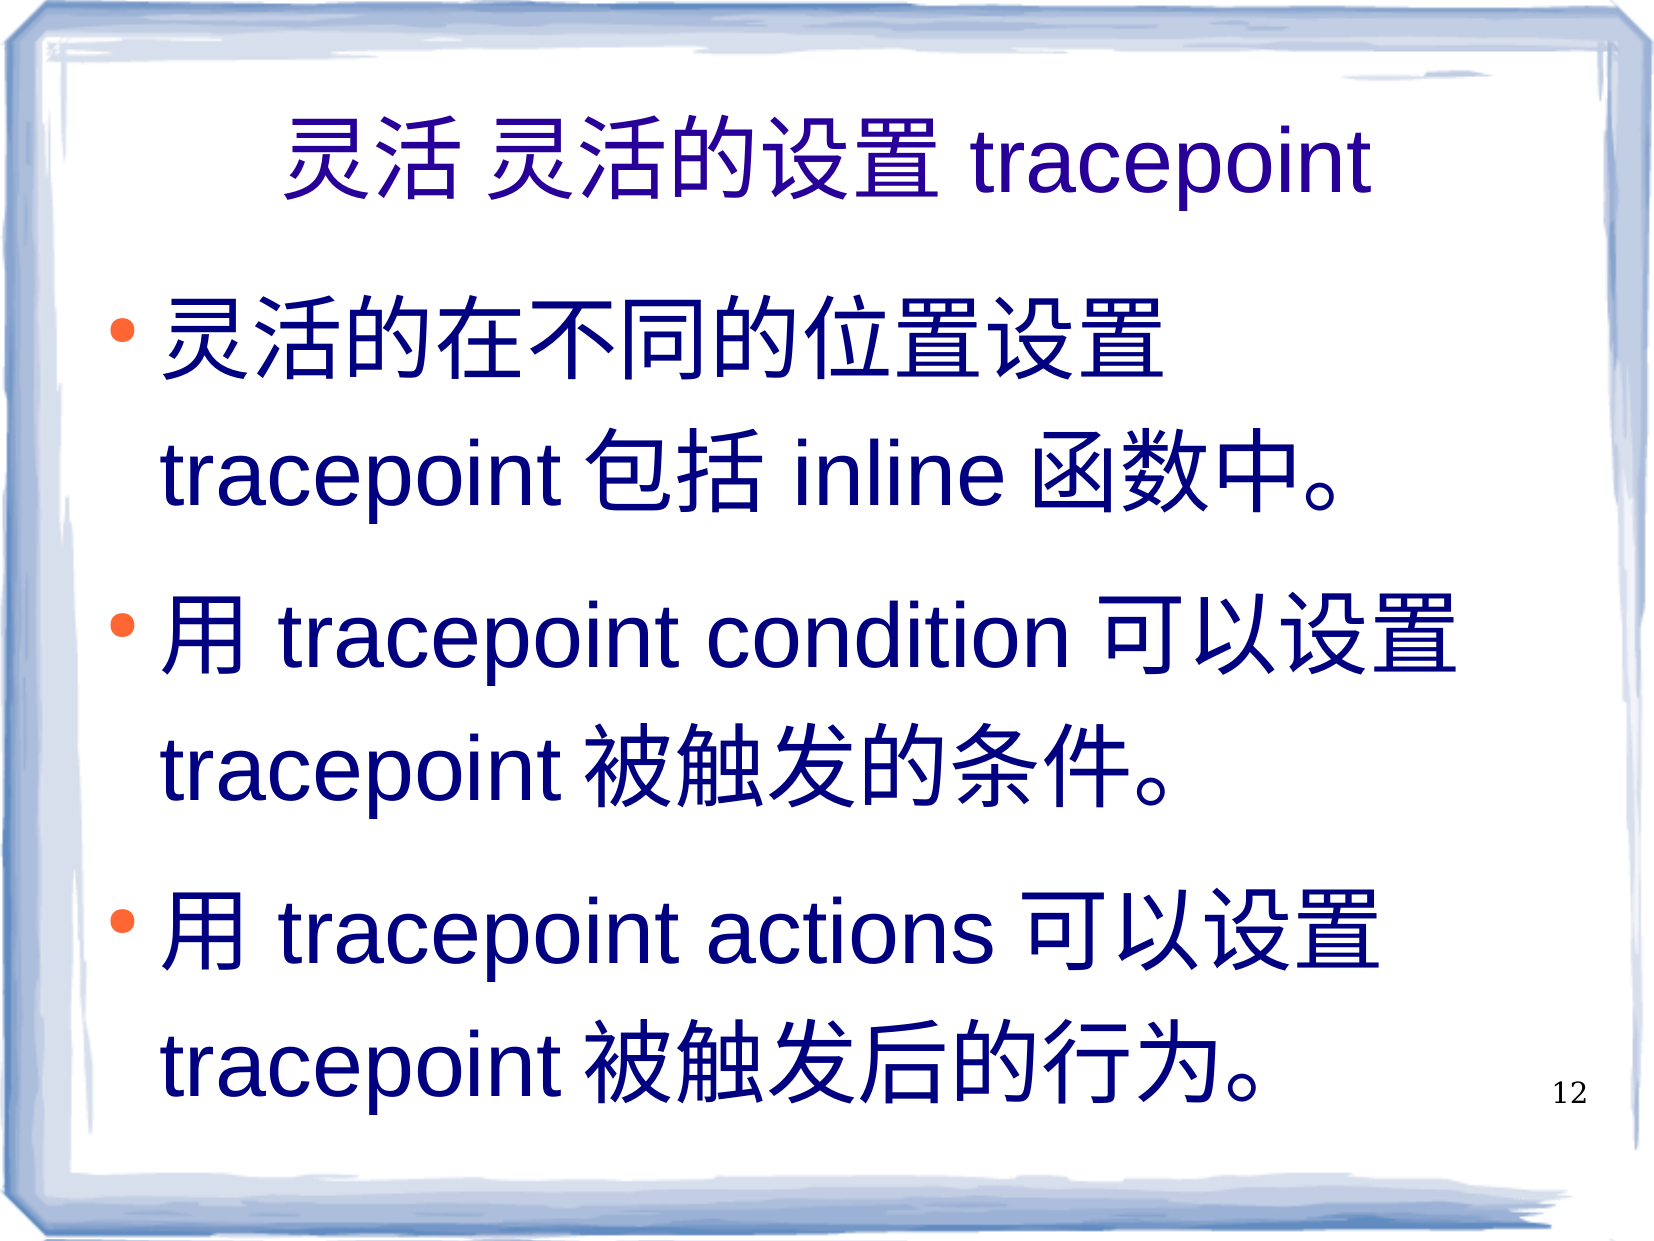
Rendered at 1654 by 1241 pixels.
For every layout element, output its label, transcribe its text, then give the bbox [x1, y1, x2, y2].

title 灵活 灵活的设置tracepoint [82, 49, 1571, 257]
picture [0, 0, 1654, 1241]
list 灵活的在不同的位置设置tracepoint包括inline函数中。 用tracepoint condition可以设置tracepoint被触发的条件。 用tracepoint actions可以设置tracepoint被触发后的行为。 [88, 265, 1577, 1152]
